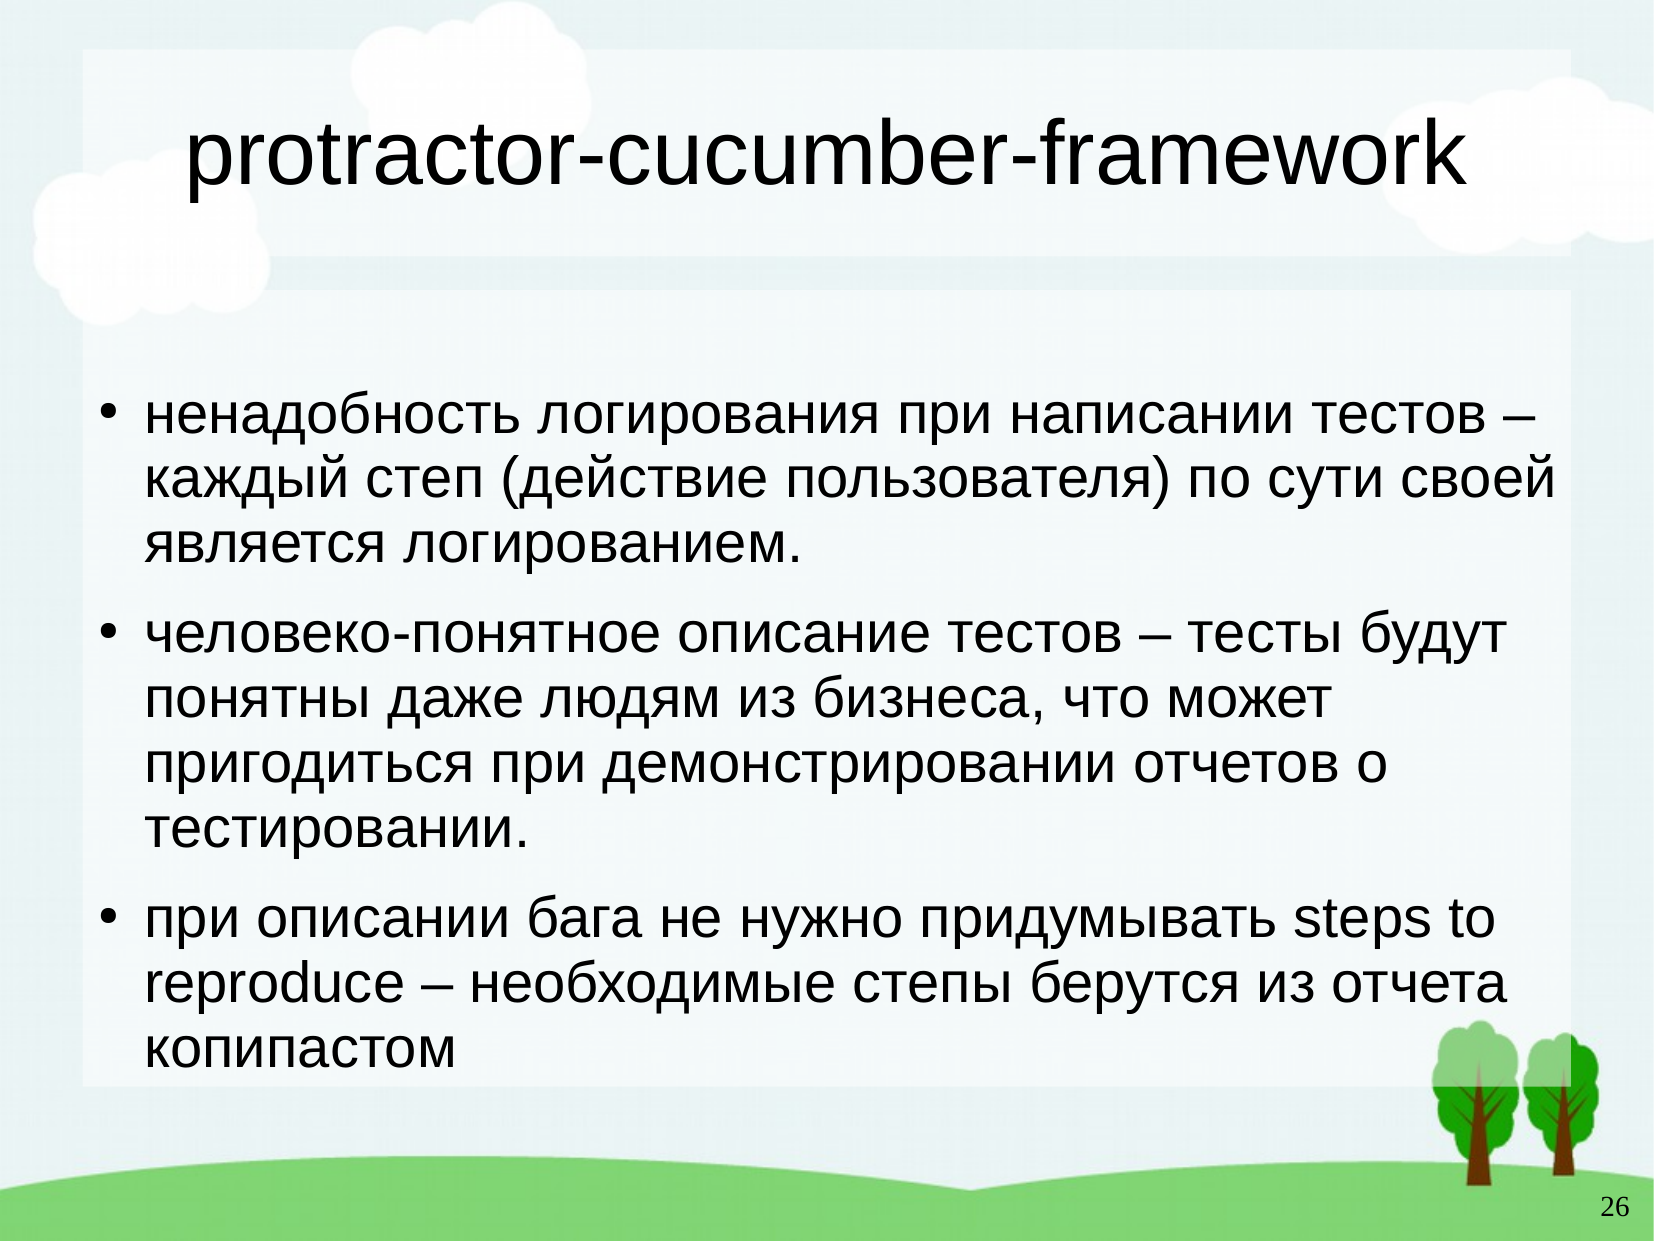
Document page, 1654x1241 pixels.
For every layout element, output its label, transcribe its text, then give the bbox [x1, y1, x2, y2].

title protractor-cucumber-framework [82, 49, 1571, 257]
picture [0, 0, 1654, 1241]
list ненадобность логирования при написании тестов – каждый степ (действие пользователя) по сути своей является логированием. человеко-понятное описание тестов – тесты будут понятны даже людям из бизнеса, что может пригодиться при демонстрировании отчетов о тестировании. при описании бага не нужно придумывать steps to reproduce – необходимые степы берутся из отчета копипастом [82, 290, 1571, 1087]
